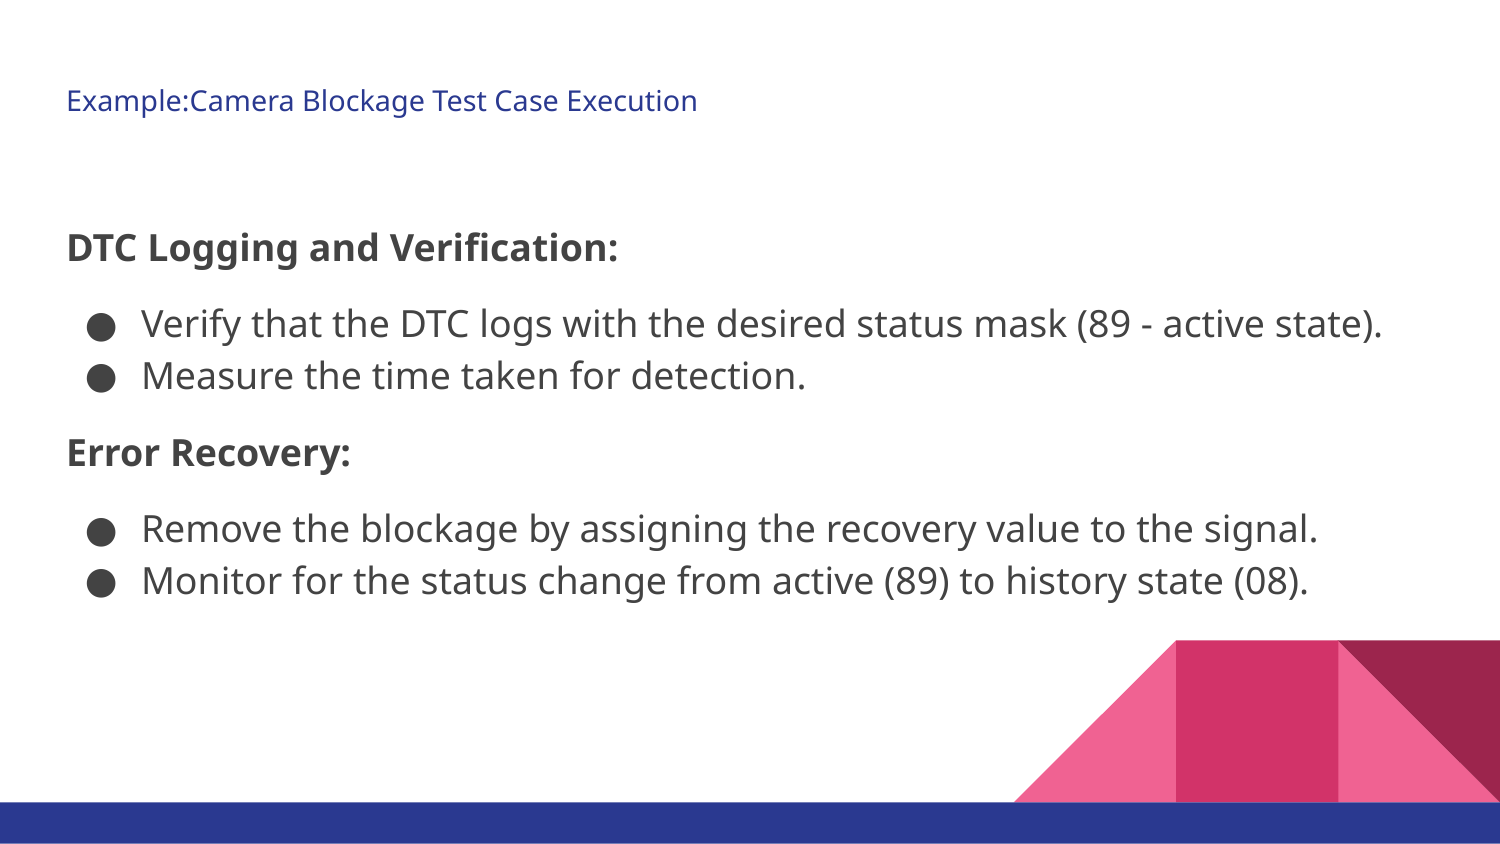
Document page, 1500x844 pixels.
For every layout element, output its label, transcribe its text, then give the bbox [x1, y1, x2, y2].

title Example:Camera Blockage Test Case Execution [51, 67, 1449, 167]
list DTC Logging and Verification: Verify that the DTC logs with the desired status mask (89 - active state). Measure the time taken for detection. Error Recovery: Remove the blockage by assigning the recovery value to the signal. Monitor for the status change from active (89) to history state (08). [51, 201, 1449, 750]
